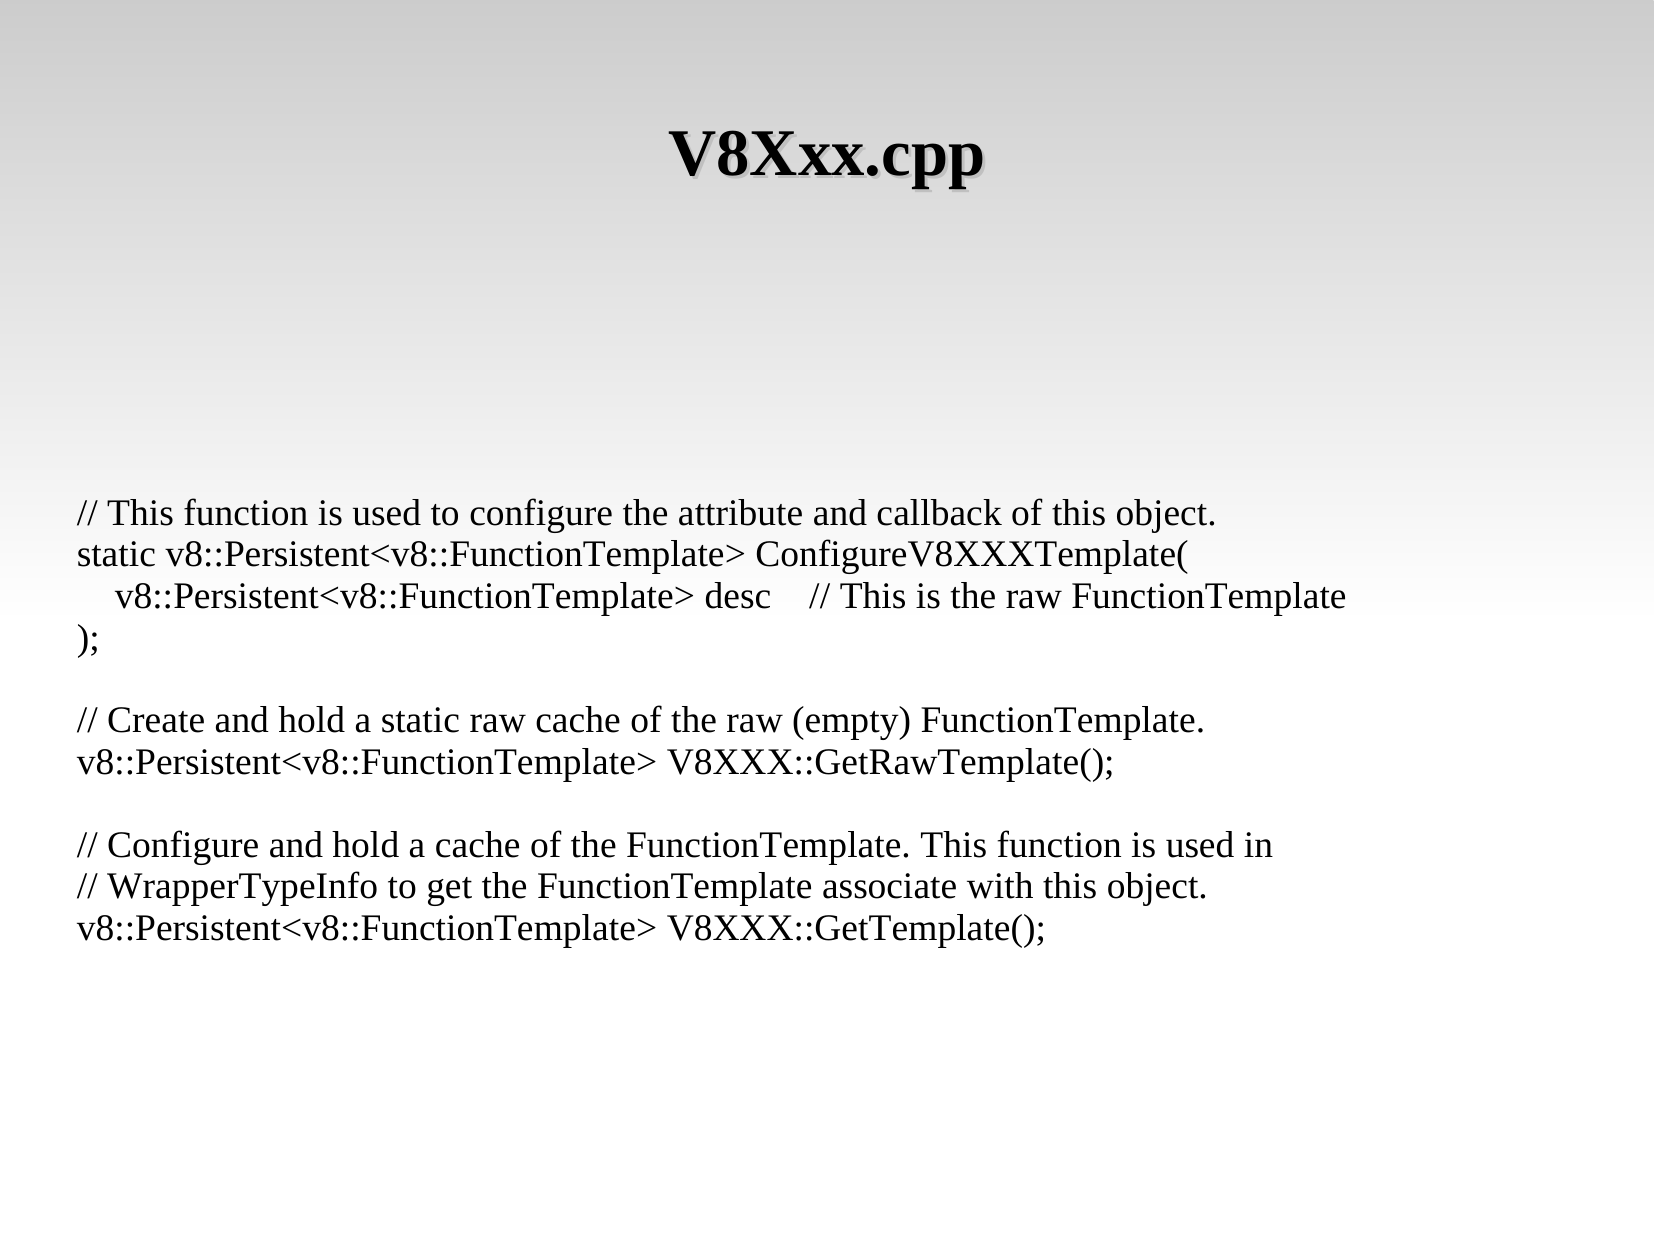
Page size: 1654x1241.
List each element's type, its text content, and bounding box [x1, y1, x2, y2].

title V8Xxx.cpp [82, 56, 1571, 250]
subtitle // This function is used to configure the attribute and callback of this object. static v8::Persistent<v8::FunctionTemplate> ConfigureV8XXXTemplate( v8::Persistent<v8::FunctionTemplate> desc // This is the raw FunctionTemplate ); // Create and hold a static raw cache of the raw (empty) FunctionTemplate. v8::Persistent<v8::FunctionTemplate> V8XXX::GetRawTemplate(); // Configure and hold a cache of the FunctionTemplate. This function is used in // WrapperTypeInfo to get the FunctionTemplate associate with this object. v8::Persistent<v8::FunctionTemplate> V8XXX::GetTemplate(); [76, 318, 1565, 1123]
